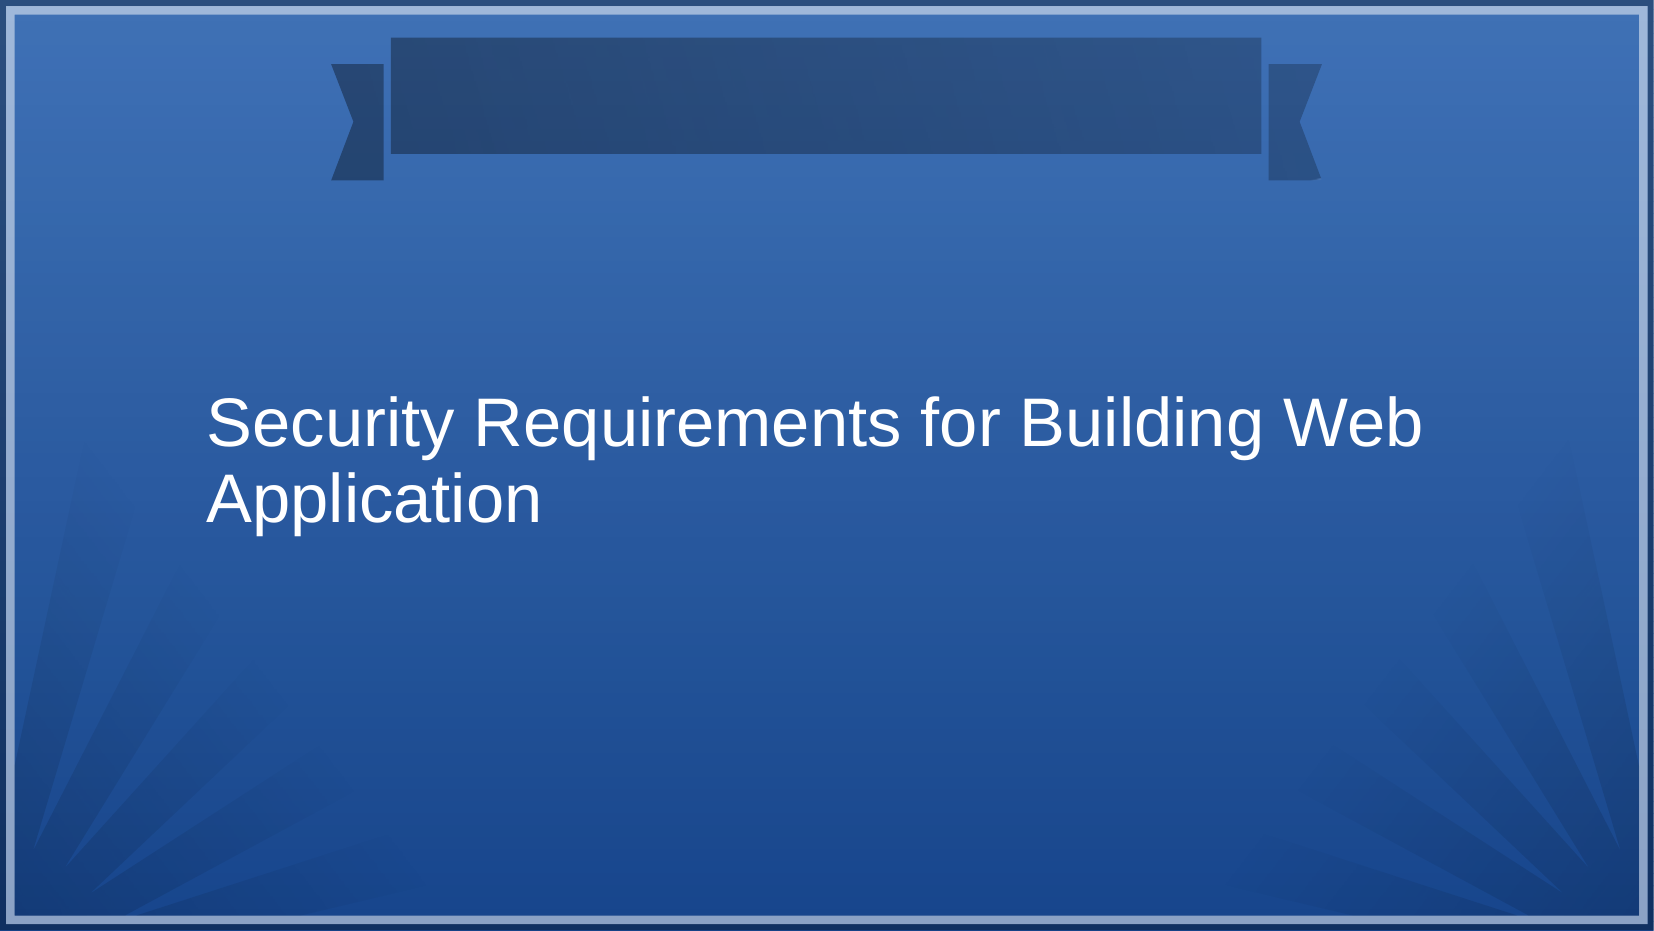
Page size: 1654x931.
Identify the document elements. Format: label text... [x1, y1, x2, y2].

title Security Requirements for Building Web Application [206, 383, 1536, 538]
